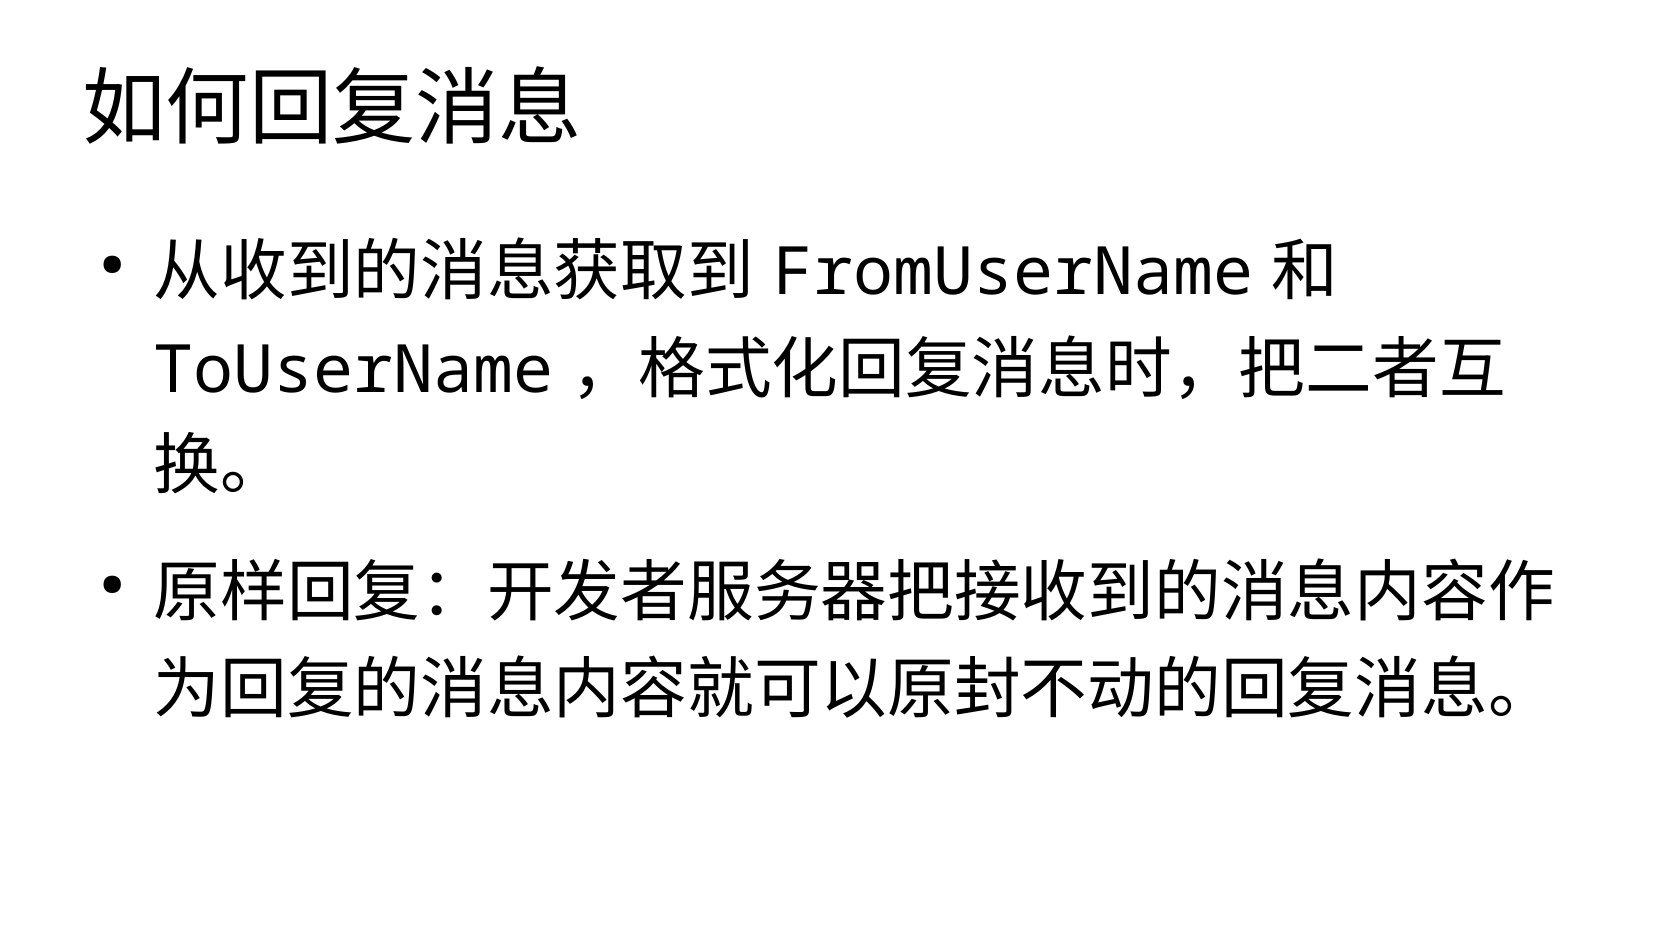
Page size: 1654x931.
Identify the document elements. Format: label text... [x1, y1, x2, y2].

list 从收到的消息获取到FromUserName和ToUserName，格式化回复消息时，把二者互换。 原样回复：开发者服务器把接收到的消息内容作为回复的消息内容就可以原封不动的回复消息。 [82, 217, 1571, 875]
title 如何回复消息 [82, 37, 1571, 166]
